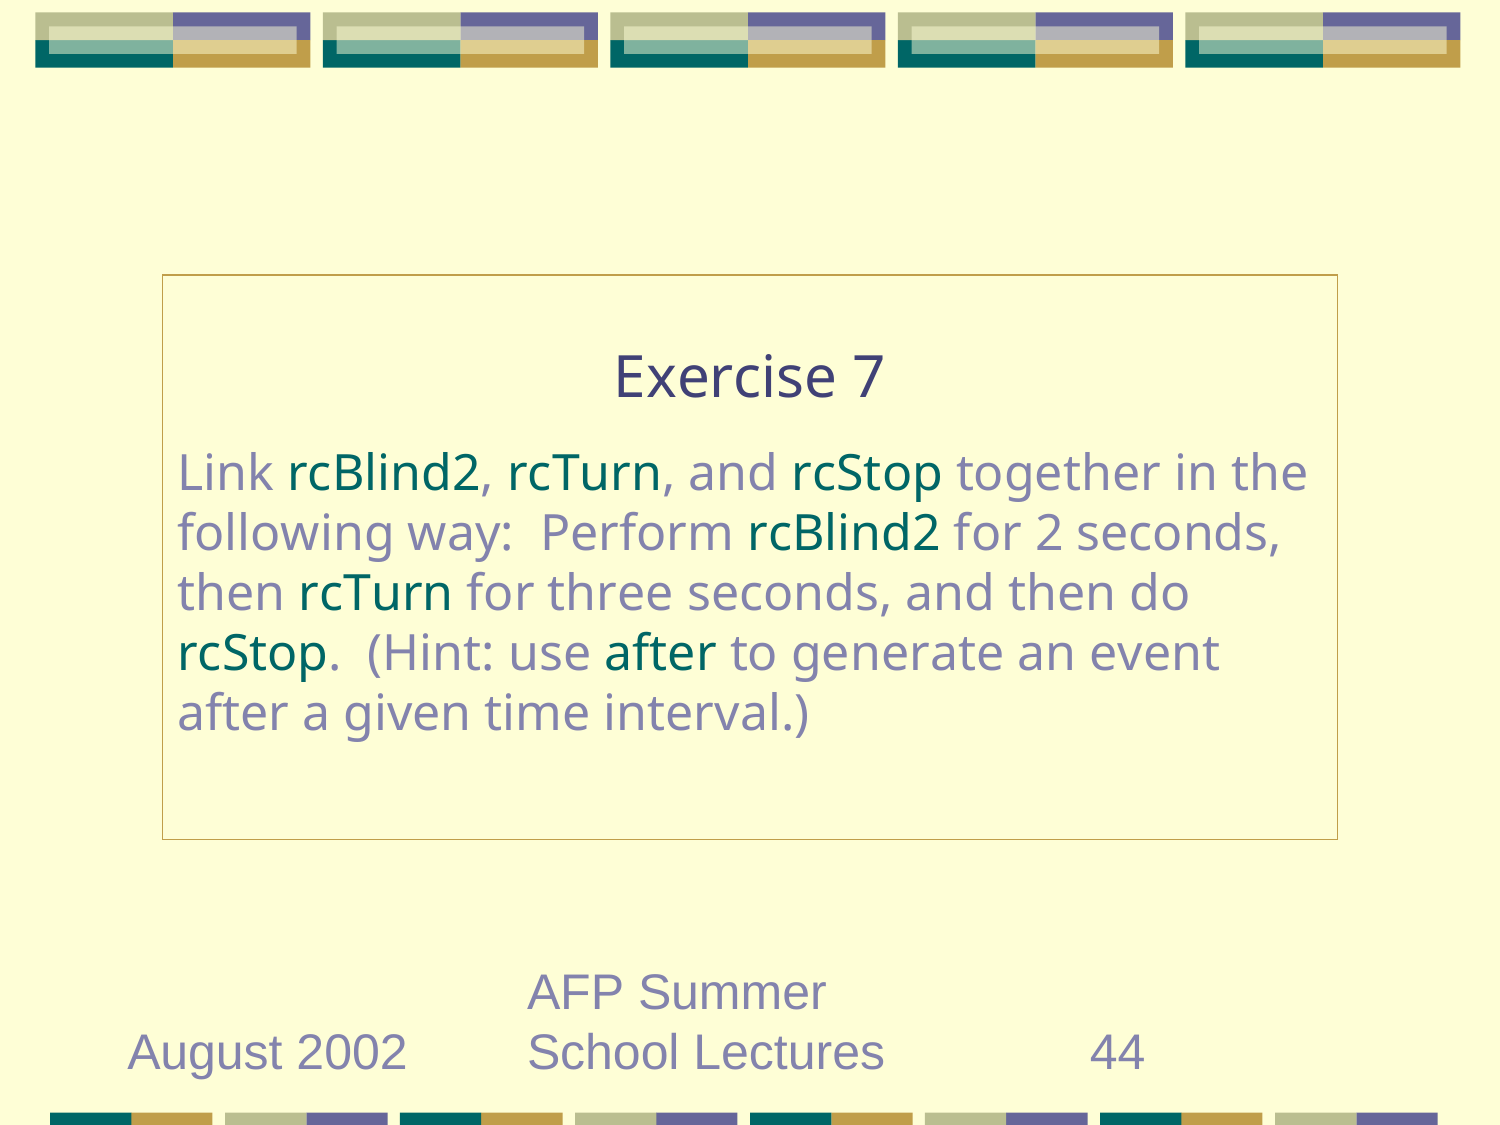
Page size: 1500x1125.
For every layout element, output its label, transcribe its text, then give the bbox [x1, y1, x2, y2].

text_box Exercise 7 Link rcBlind2, rcTurn, and rcStop together in the following way: Perform rcBlind2 for 2 seconds, then rcTurn for three seconds, and then do rcStop. (Hint: use after to generate an event after a given time interval.)‏ [162, 274, 1338, 840]
